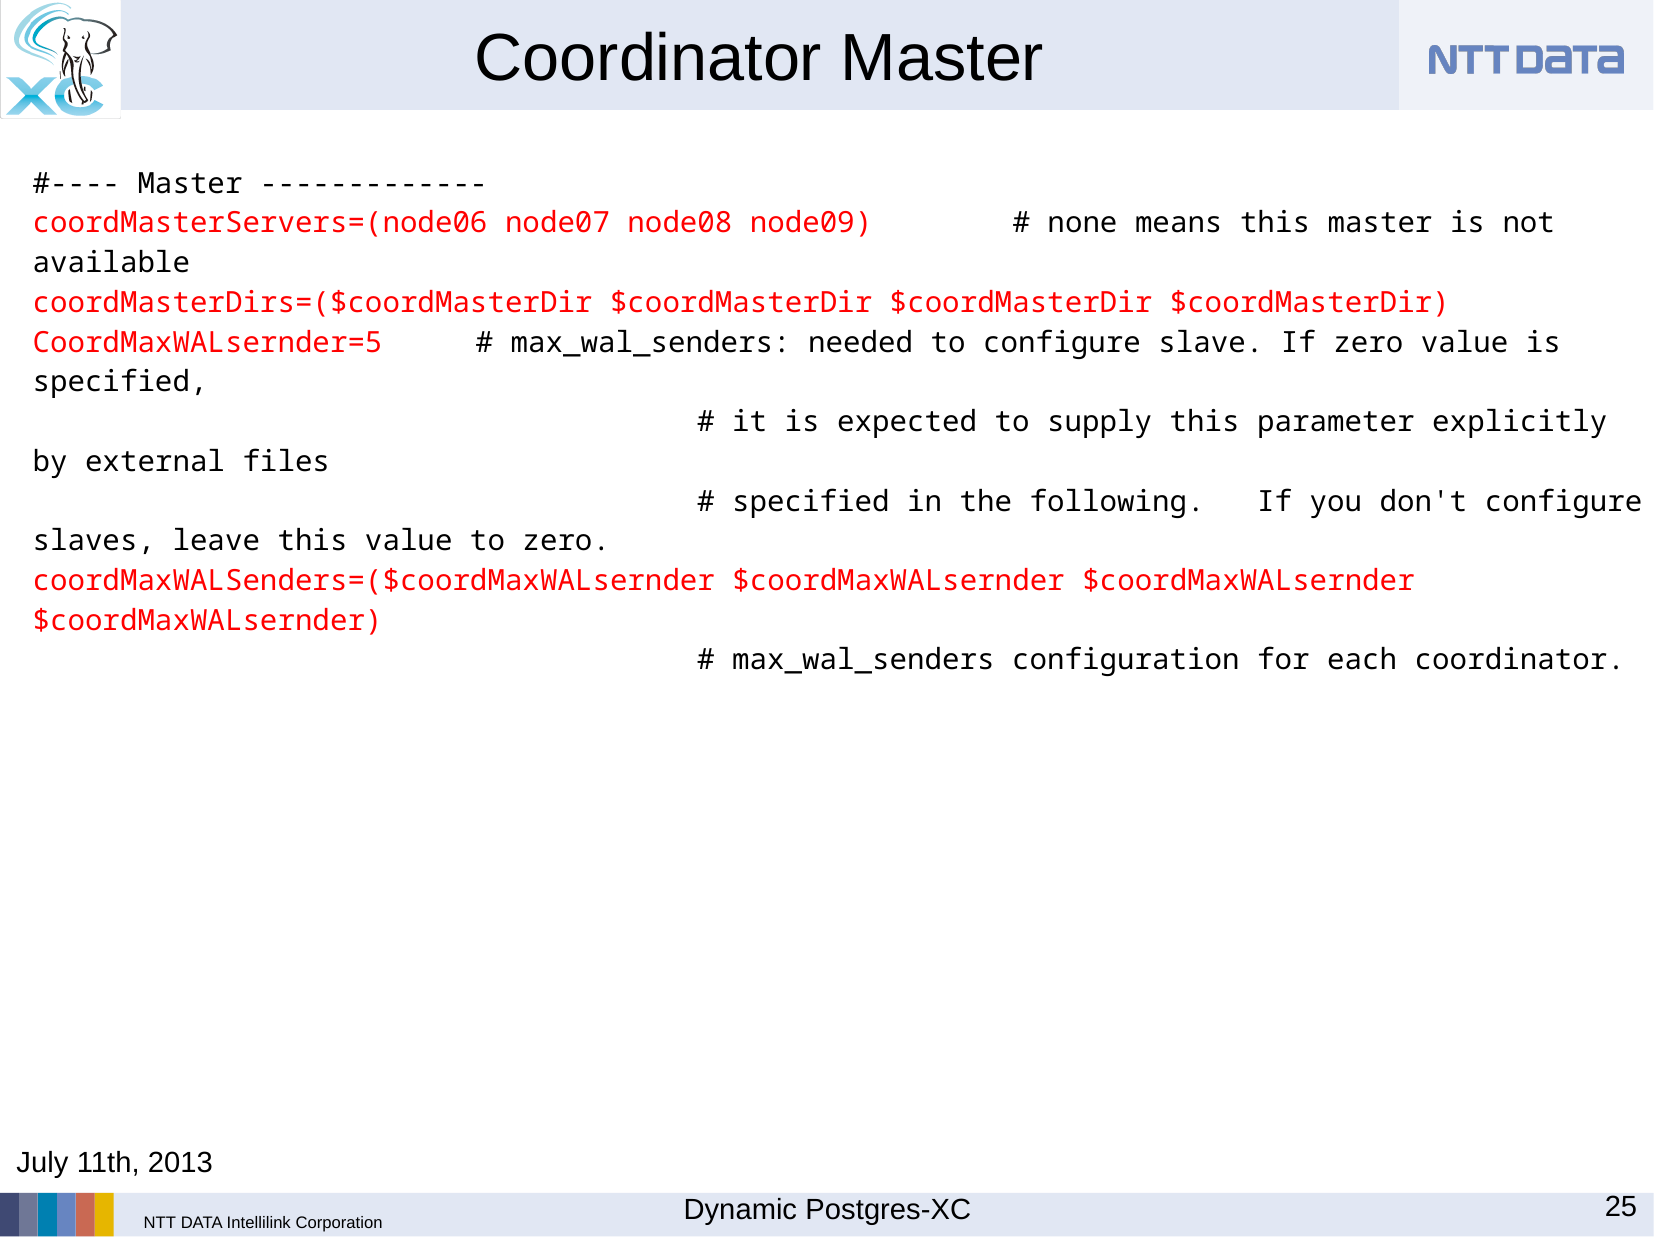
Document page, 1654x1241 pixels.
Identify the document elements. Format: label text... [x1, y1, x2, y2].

picture [0, 0, 121, 119]
text_box #---- Master ------------- coordMasterServers=(node06 node07 node08 node09) # none means this master is not available coordMasterDirs=($coordMasterDir $coordMasterDir $coordMasterDir $coordMasterDir) CoordMaxWALsernder=5 # max_wal_senders: needed to configure slave. If zero value is specified, # it is expected to supply this parameter explicitly by external files # specified in the following. If you don't configure slaves, leave this value to zero. coordMaxWALSenders=($coordMaxWALsernder $coordMaxWALsernder $coordMaxWALsernder $coordMaxWALsernder) # max_wal_senders configuration for each coordinator. [17, 154, 1654, 911]
title Coordinator Master [120, 3, 1399, 110]
picture [1429, 45, 1624, 74]
